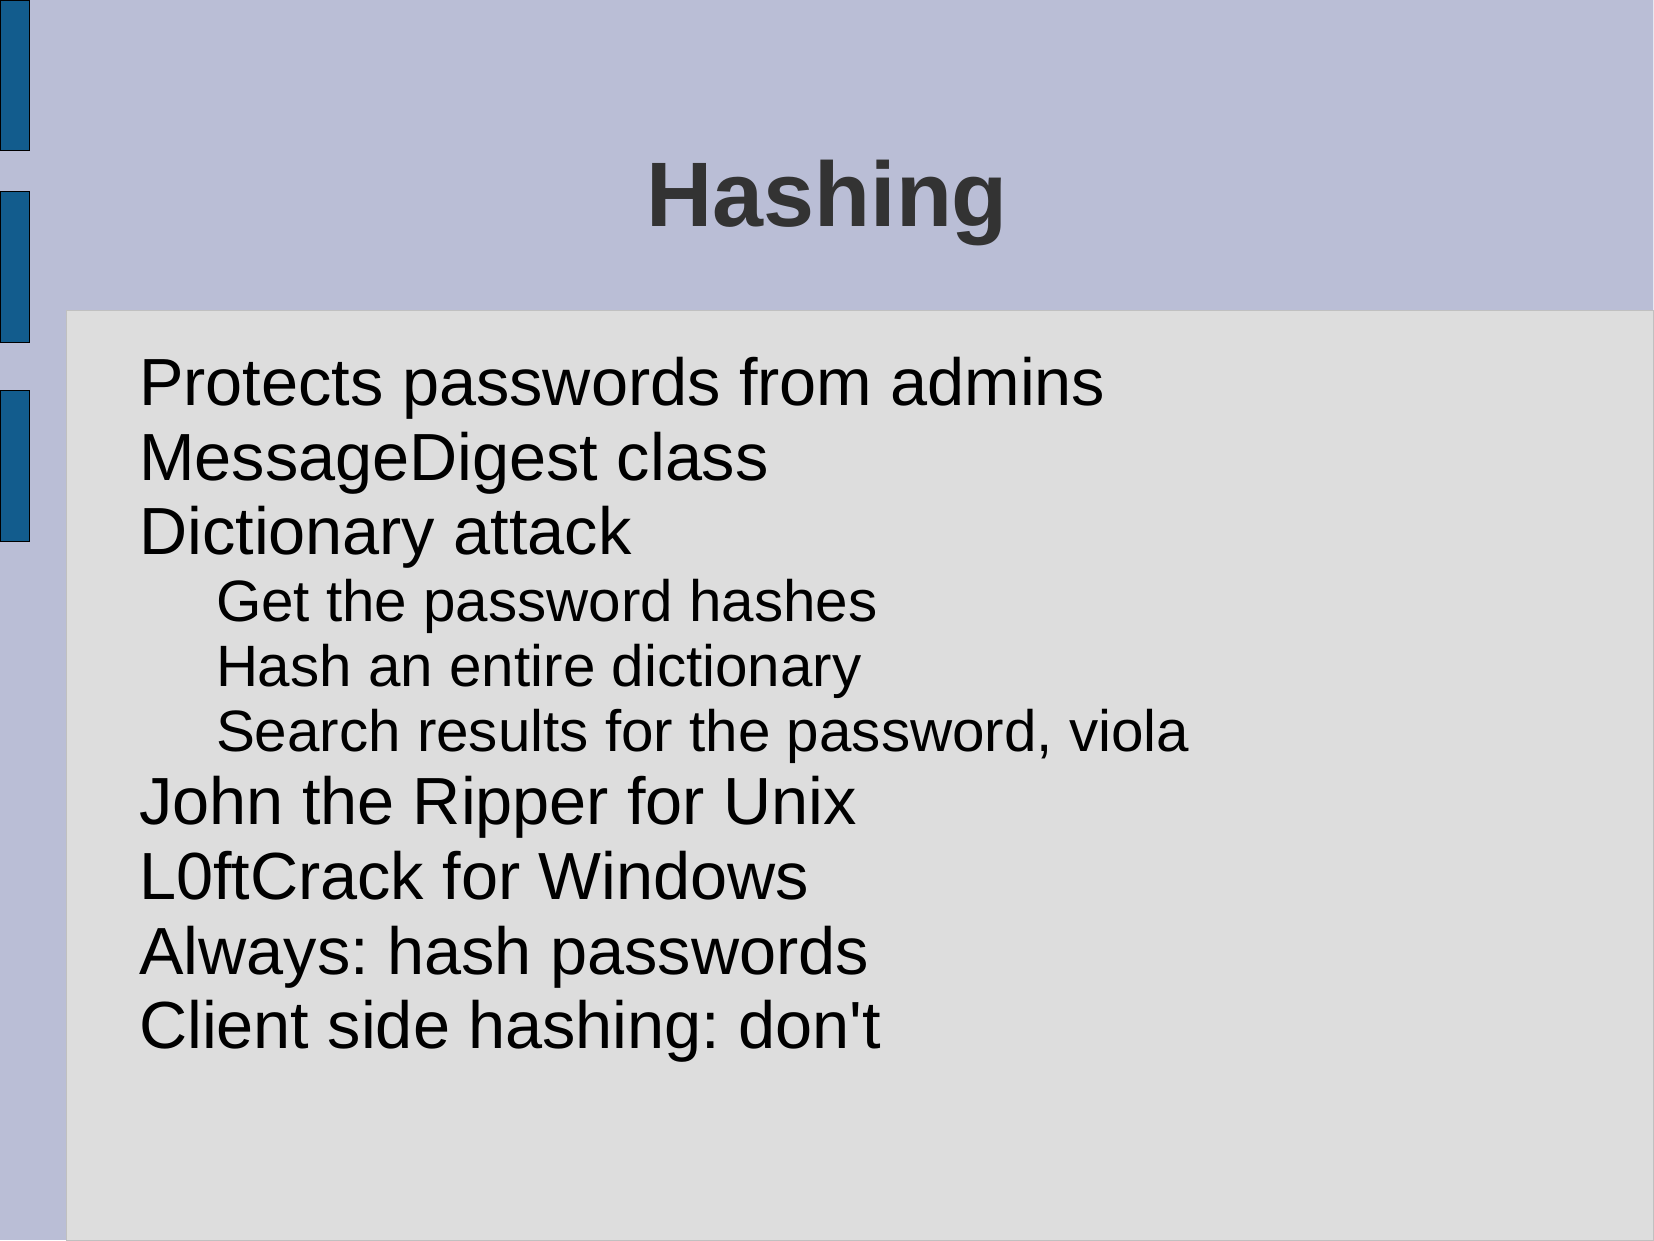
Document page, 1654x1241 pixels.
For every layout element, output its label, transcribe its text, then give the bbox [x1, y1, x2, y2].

title Hashing [121, 91, 1534, 299]
list Protects passwords from admins MessageDigest class Dictionary attack Get the password hashes Hash an entire dictionary Search results for the password, viola John the Ripper for Unix L0ftCrack for Windows Always: hash passwords Client side hashing: don't [121, 344, 1534, 1127]
